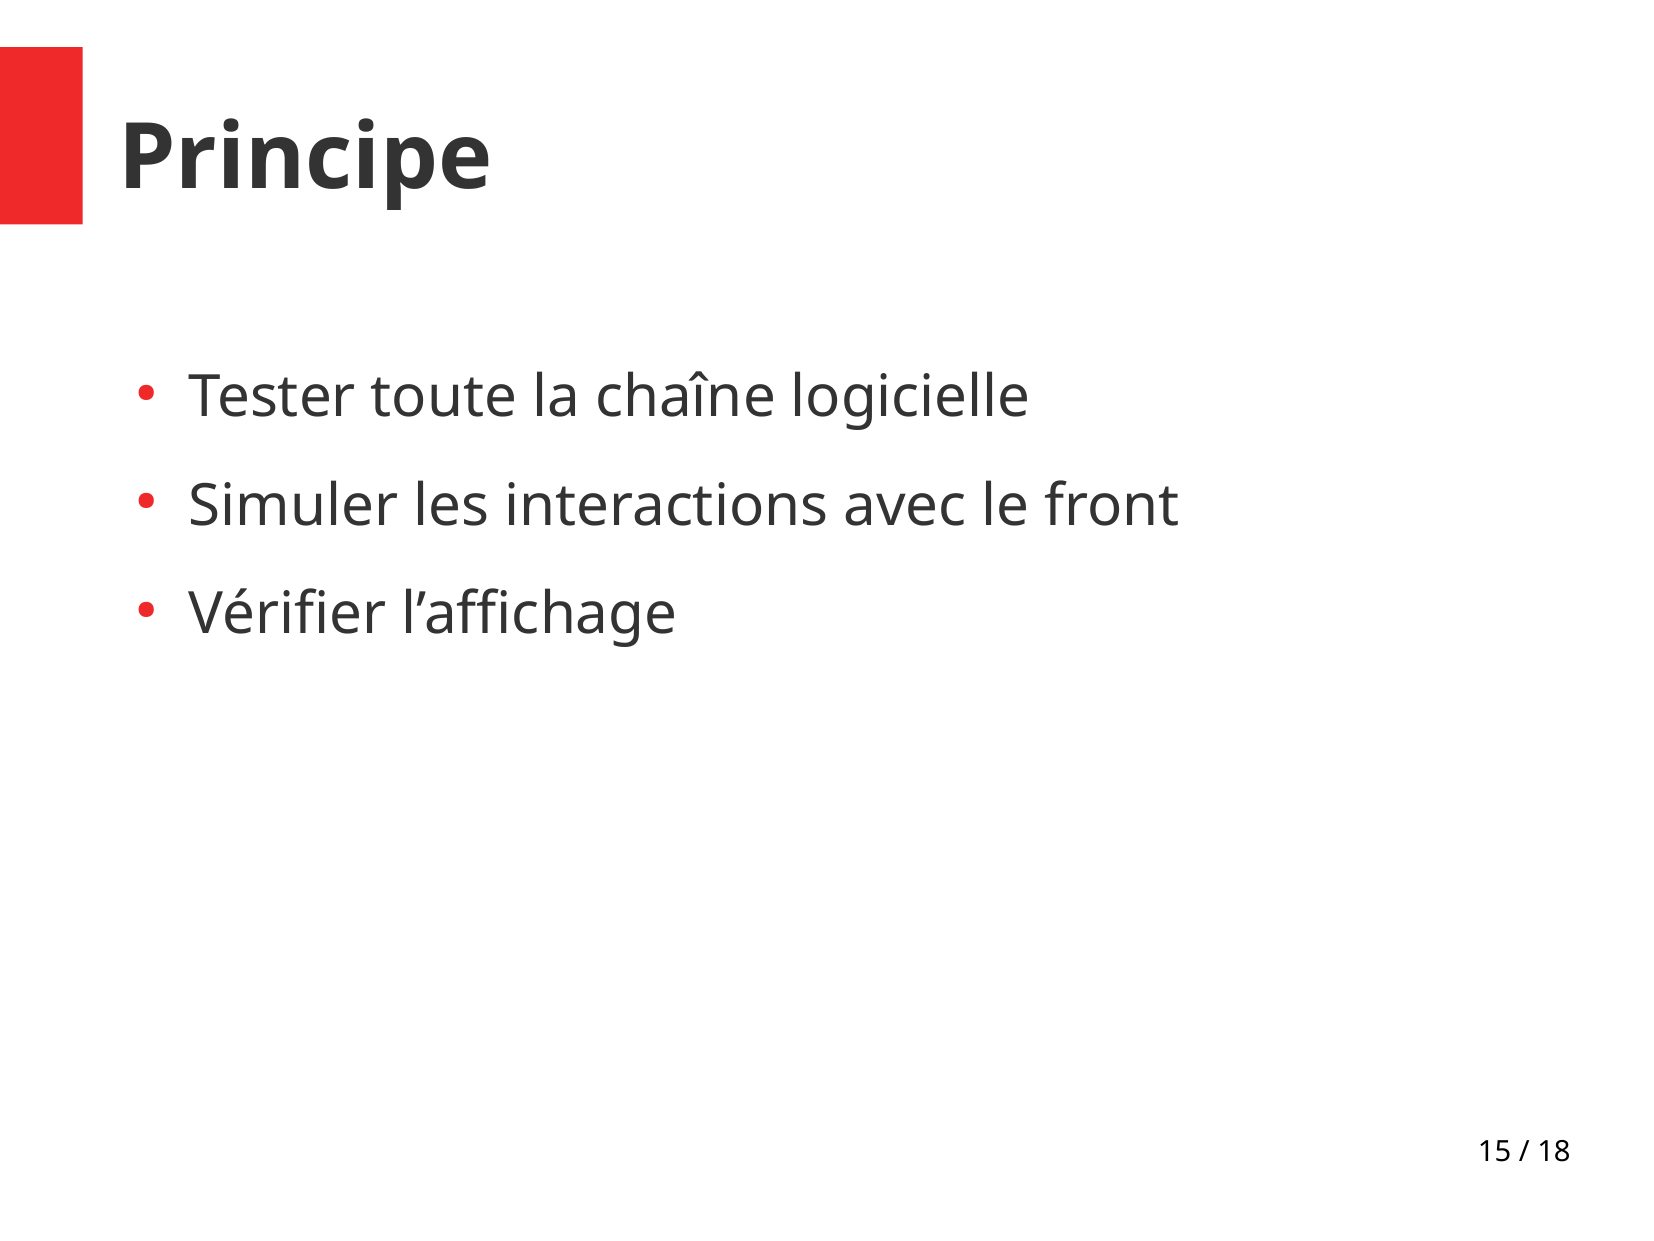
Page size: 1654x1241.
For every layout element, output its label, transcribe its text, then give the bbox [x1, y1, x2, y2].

list Tester toute la chaîne logicielle Simuler les interactions avec le front Vérifier l’affichage [118, 354, 1536, 1074]
title Principe [118, 49, 1571, 257]
